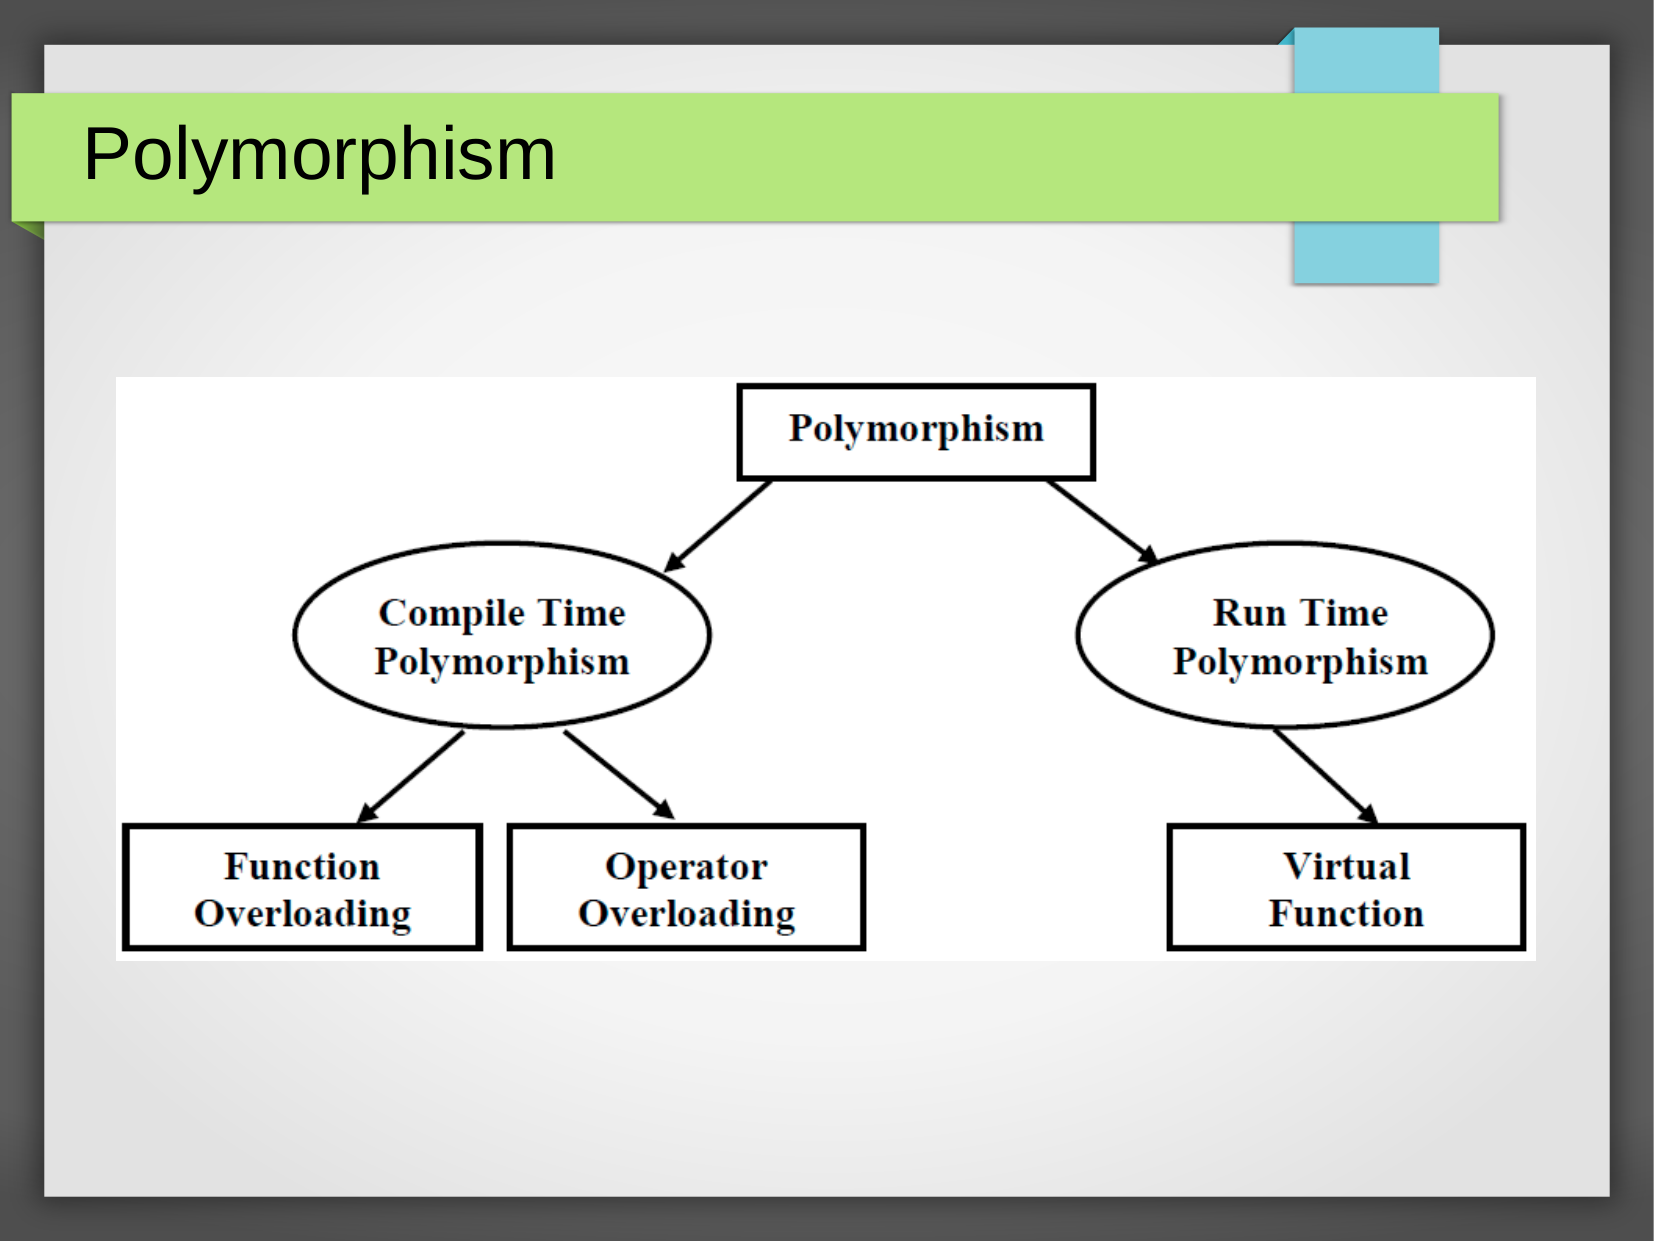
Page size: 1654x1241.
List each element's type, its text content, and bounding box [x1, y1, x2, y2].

picture [0, 0, 1654, 1241]
title Polymorphism [82, 94, 1264, 213]
